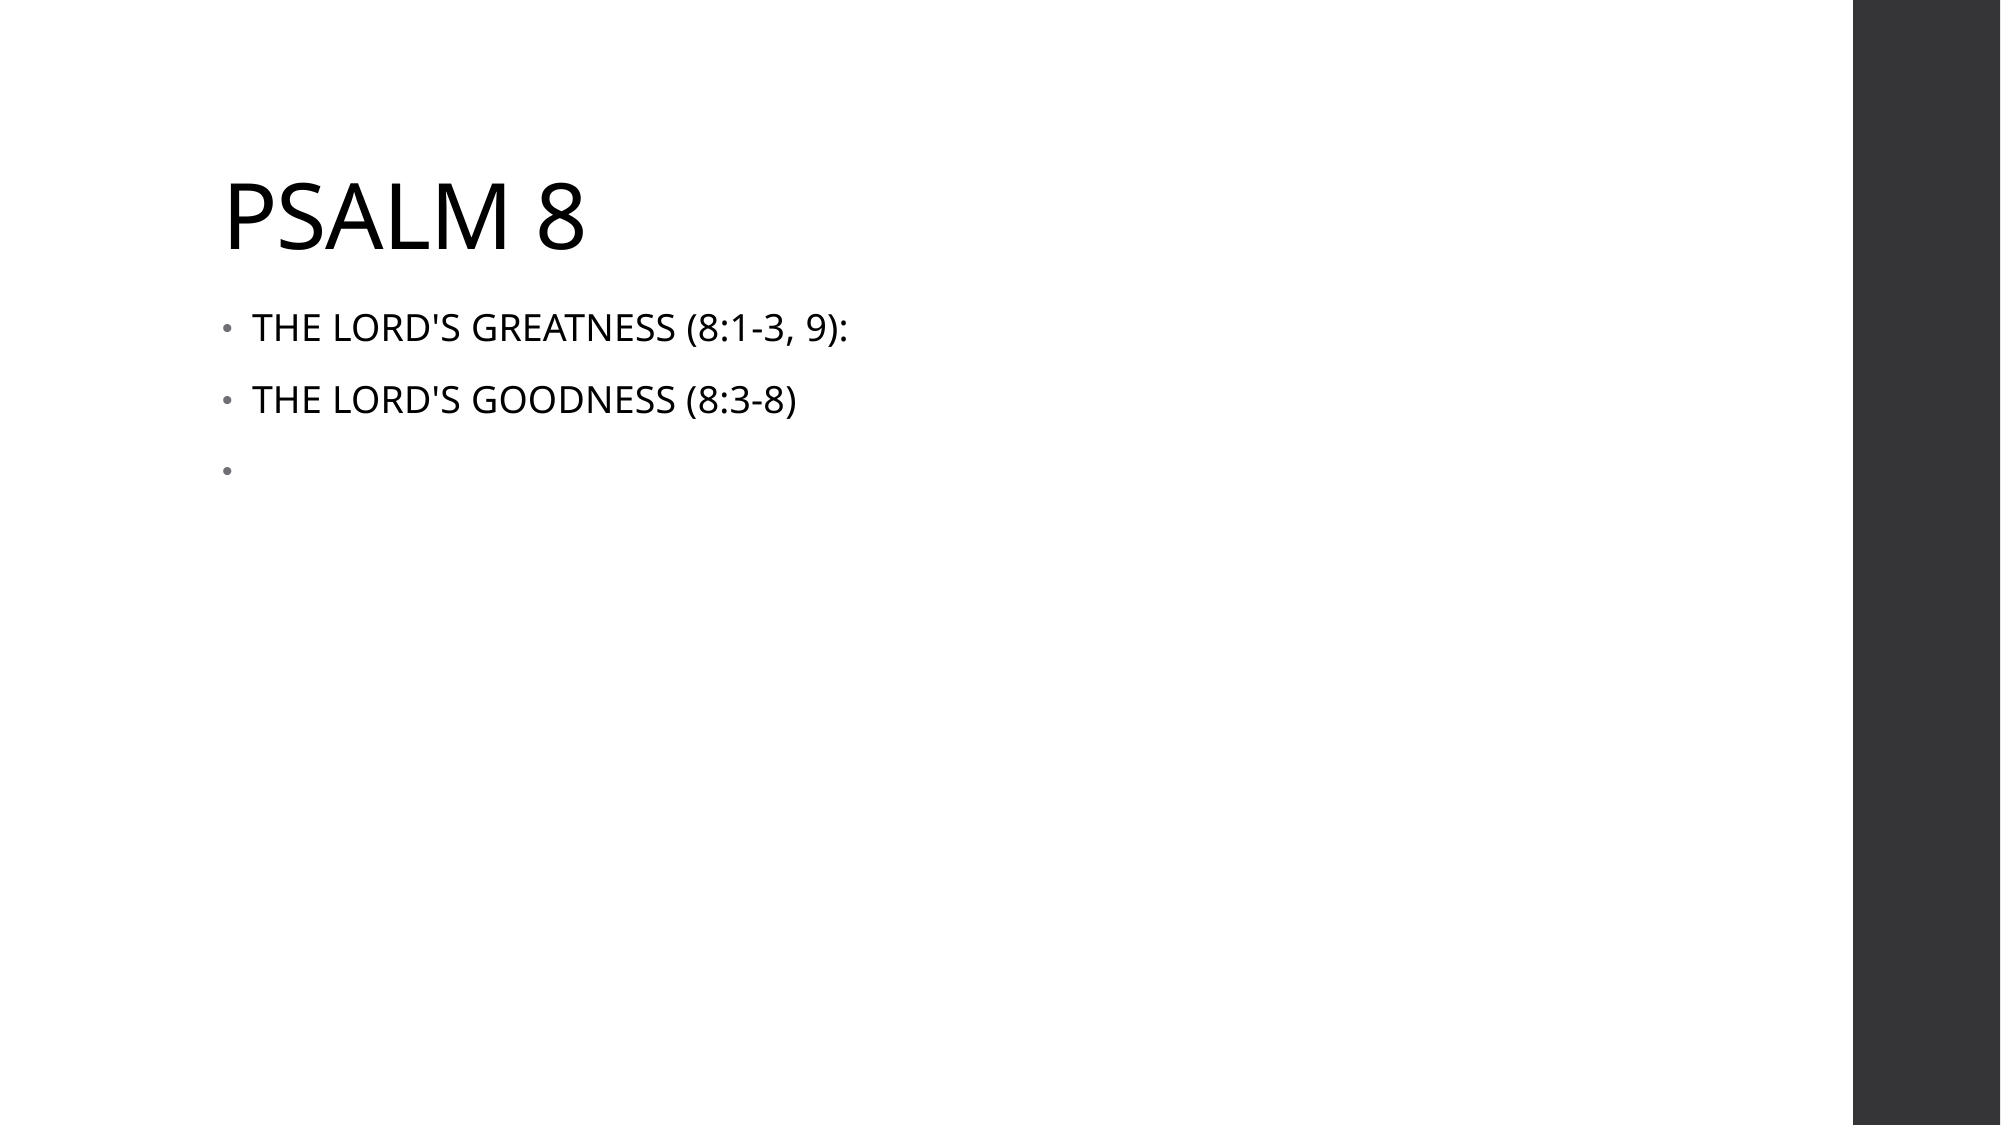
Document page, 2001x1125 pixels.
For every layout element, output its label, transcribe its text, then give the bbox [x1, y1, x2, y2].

title PSALM 8 [206, 60, 1797, 278]
list THE LORD'S GREATNESS (8:1-3, 9): THE LORD'S GOODNESS (8:3-8) [206, 299, 1617, 1014]
